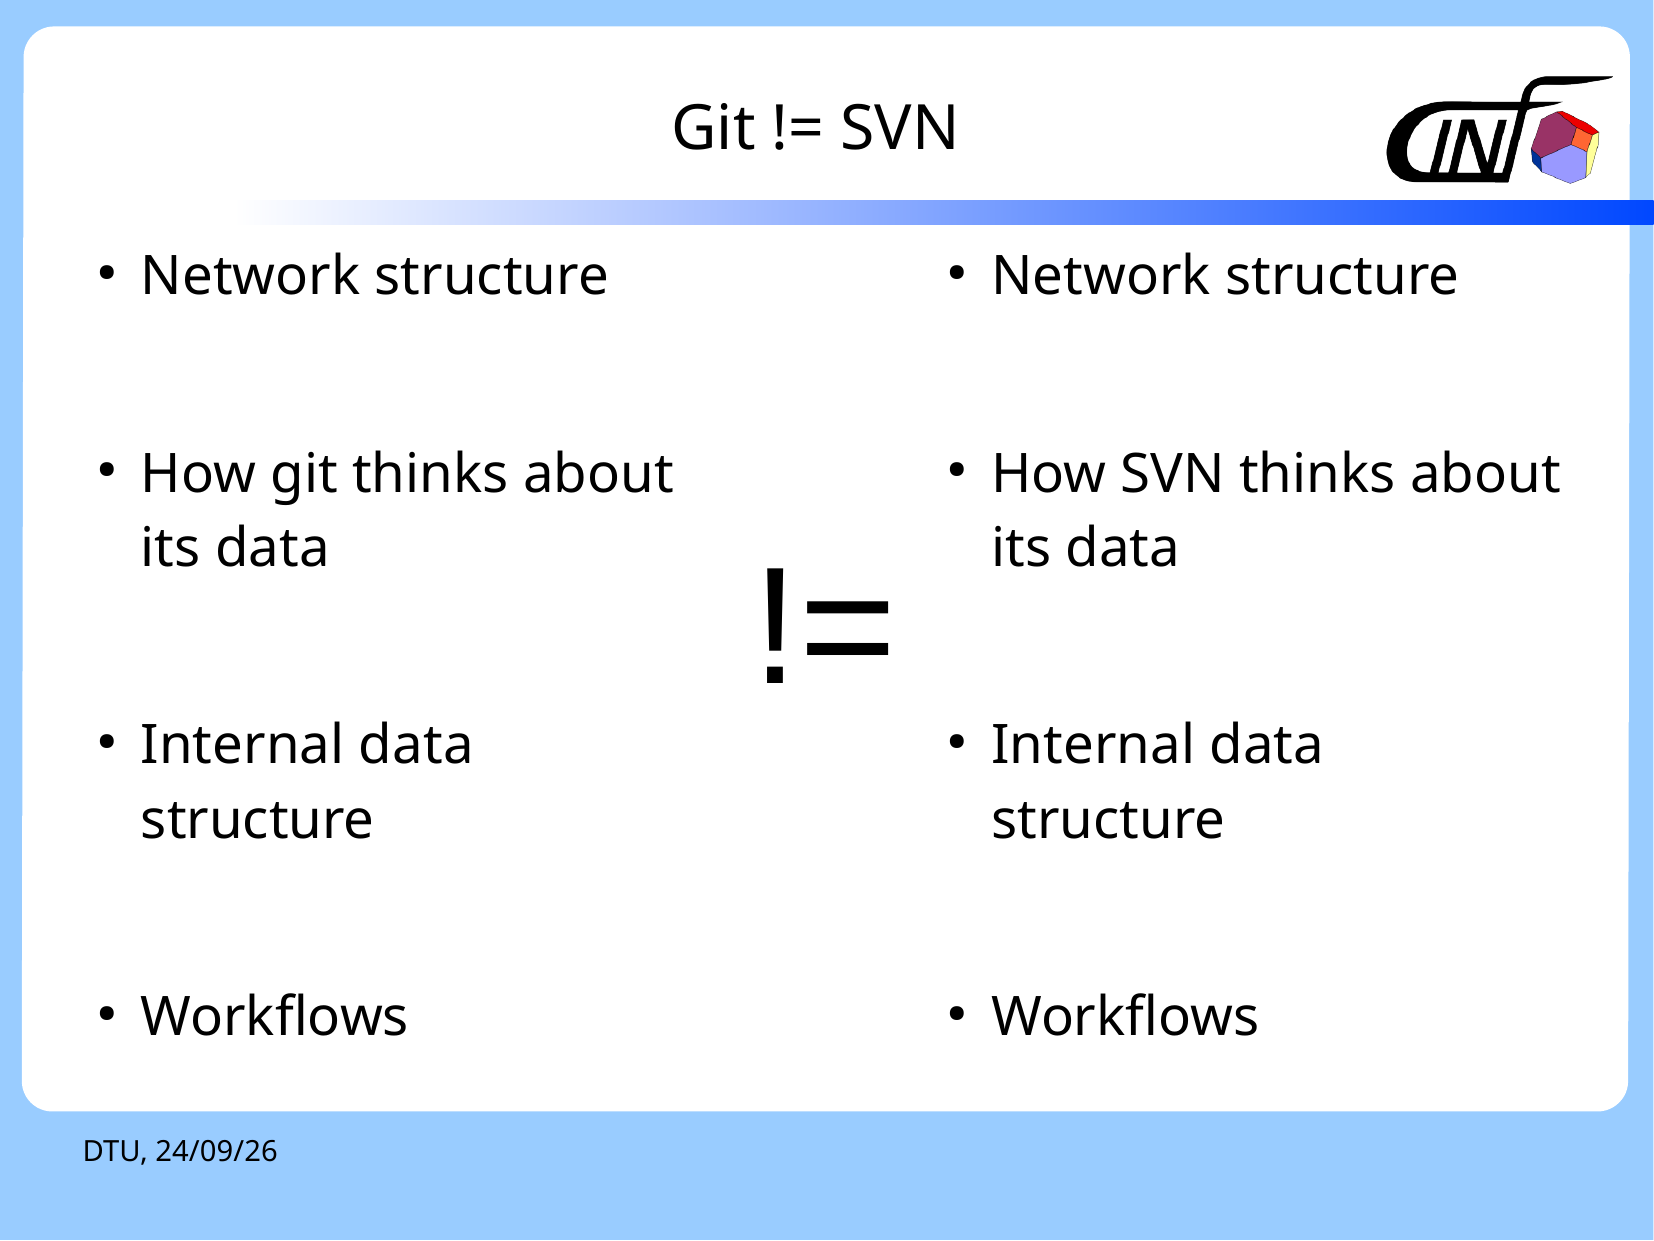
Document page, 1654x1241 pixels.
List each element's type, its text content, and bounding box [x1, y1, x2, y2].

picture [1386, 76, 1613, 184]
list Network structure How git thinks about its data Internal data structure Workflows [82, 236, 721, 1055]
title Git != SVN [82, 49, 1371, 201]
text_box != [738, 525, 912, 727]
list Network structure How SVN thinks about its data Internal data structure Workflows [933, 236, 1572, 1055]
